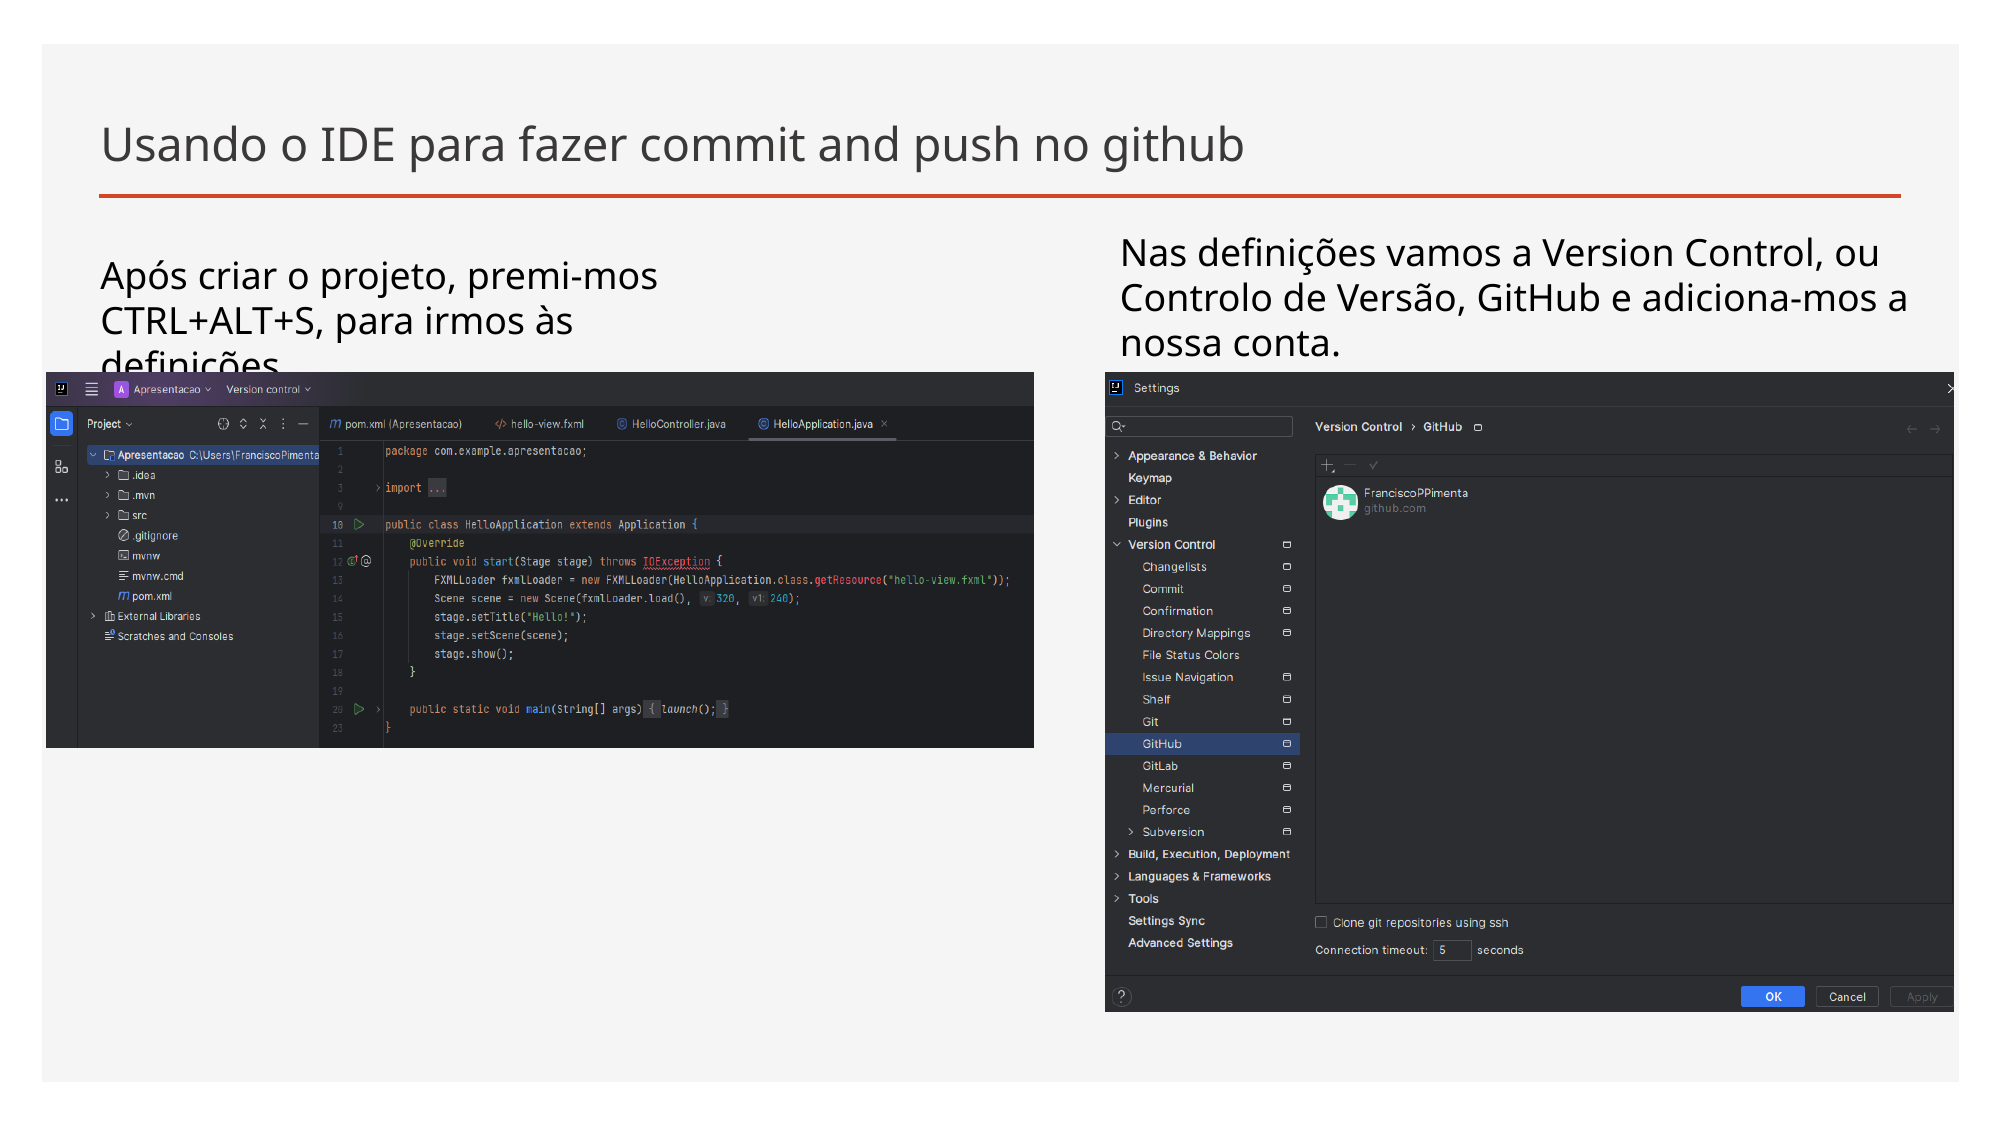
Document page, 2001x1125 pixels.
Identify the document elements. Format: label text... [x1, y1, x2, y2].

picture [46, 372, 1034, 748]
text_box Nas definições vamos a Version Control, ou Controlo de Versão, GitHub e adiciona-mos a nossa conta. [1105, 221, 1954, 373]
picture [1105, 373, 1954, 1012]
text_box Após criar o projeto, premi-mos CTRL+ALT+S, para irmos às definições [85, 244, 732, 351]
title Usando o IDE para fazer commit and push no github [85, 73, 1496, 179]
